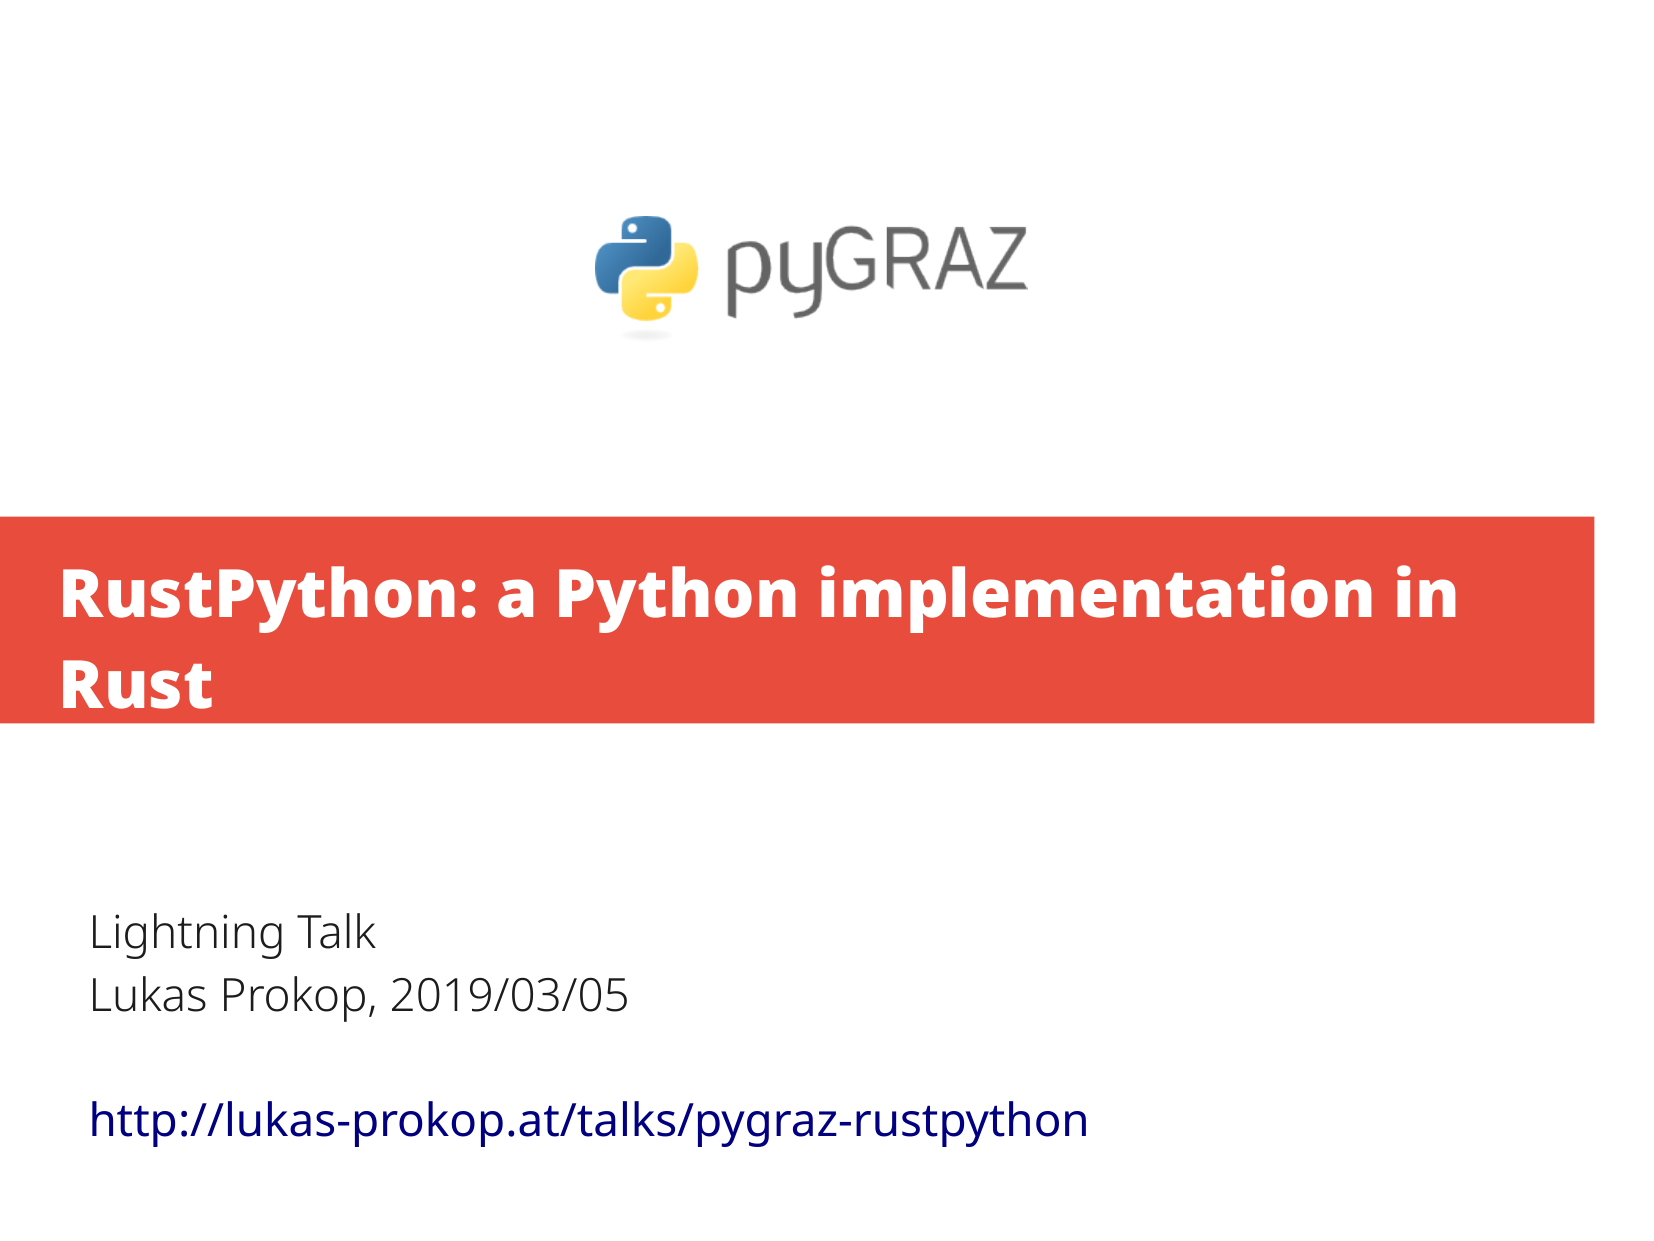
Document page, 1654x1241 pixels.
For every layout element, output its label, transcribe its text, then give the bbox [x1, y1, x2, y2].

picture [595, 216, 1028, 342]
title RustPython: a Python implementation in Rust [59, 546, 1595, 694]
subtitle Lightning Talk Lukas Prokop, 2019/03/05 http://lukas-prokop.at/talks/pygraz-rustpython [88, 900, 1595, 1182]
